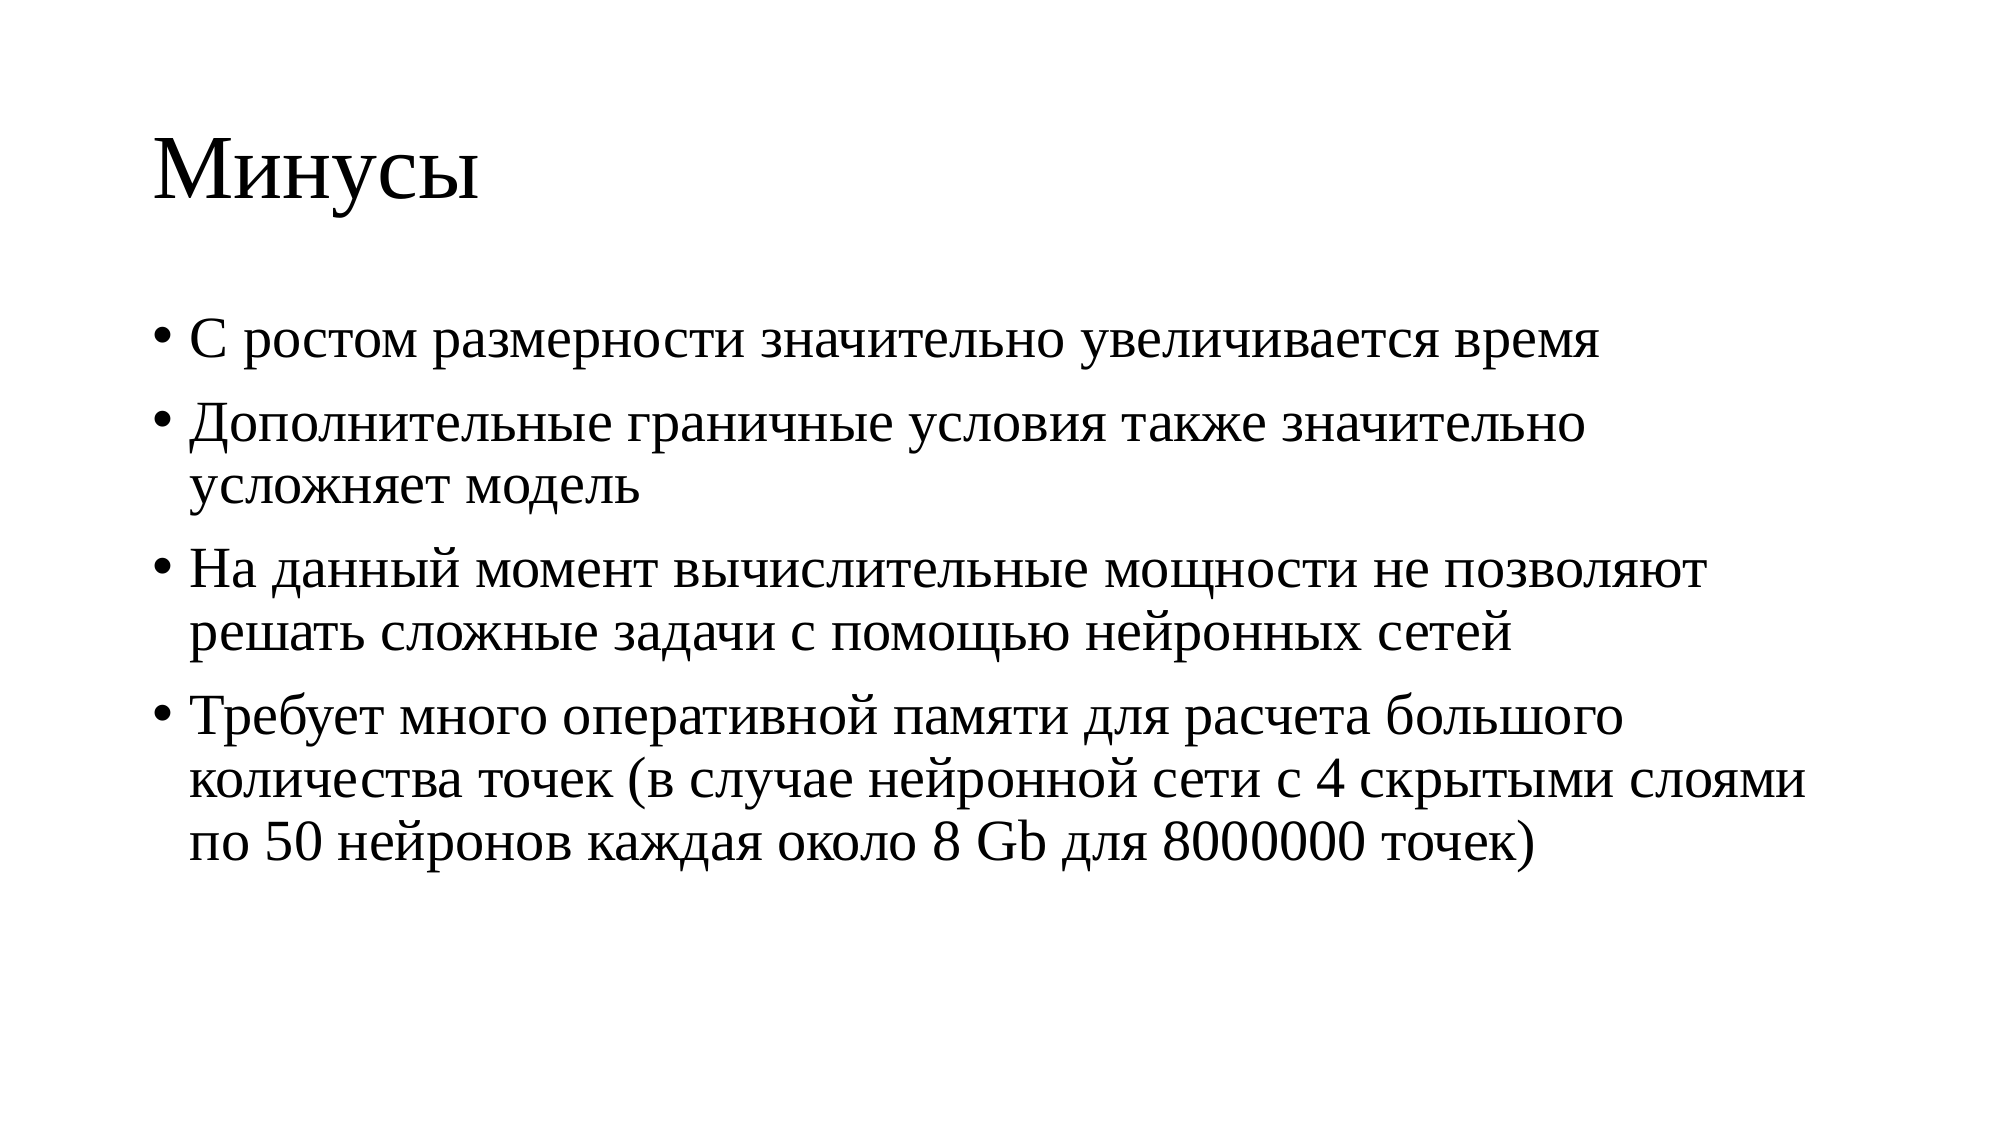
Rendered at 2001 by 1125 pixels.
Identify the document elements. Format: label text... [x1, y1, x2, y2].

list С ростом размерности значительно увеличивается время Дополнительные граничные условия также значительно усложняет модель На данный момент вычислительные мощности не позволяют решать сложные задачи с помощью нейронных сетей Требует много оперативной памяти для расчета большого количества точек (в случае нейронной сети с 4 скрытыми слоями по 50 нейронов каждая около 8 Gb для 8000000 точек) [137, 299, 1863, 1014]
title Минусы [137, 59, 1863, 278]
